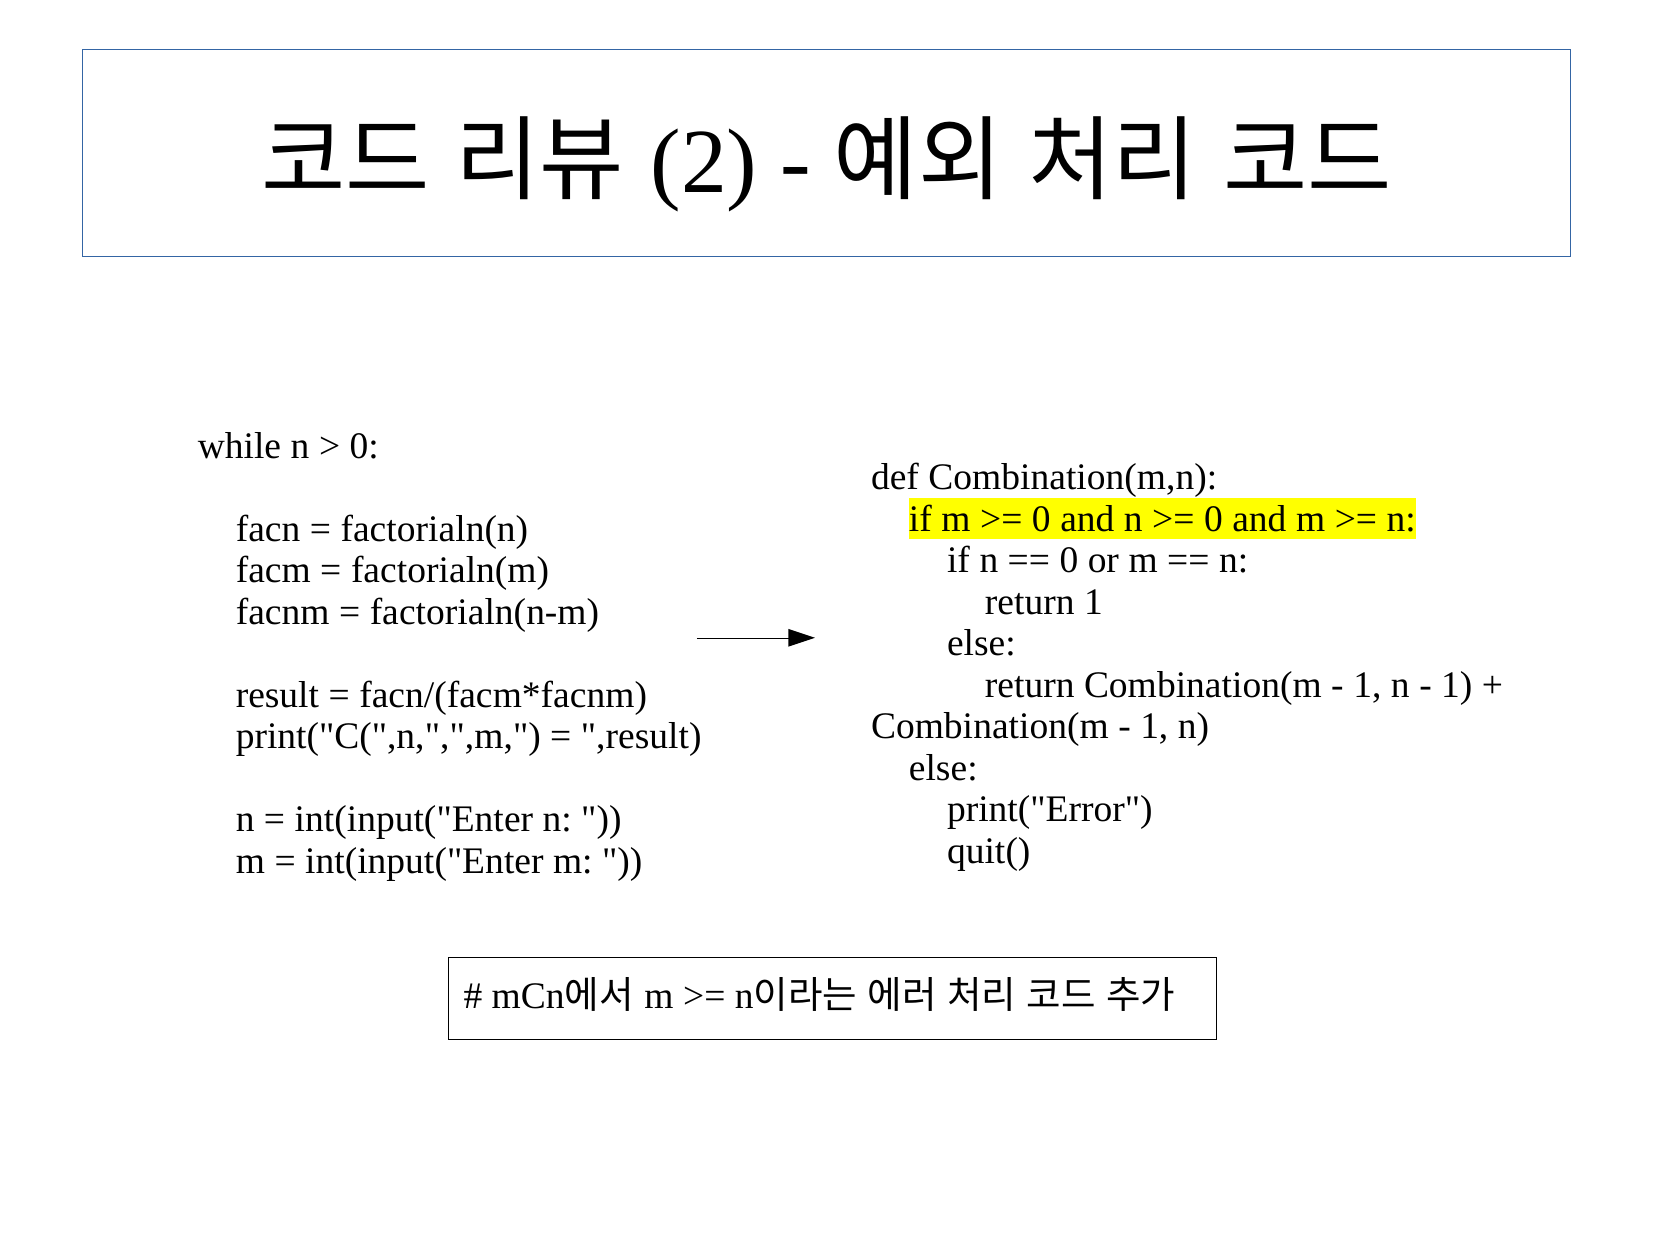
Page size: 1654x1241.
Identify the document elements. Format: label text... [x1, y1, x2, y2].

text_box # mCn에서 m >= n이라는 에러 처리 코드 추가 [448, 957, 1217, 1040]
title 코드 리뷰 (2) - 예외 처리 코드 [82, 49, 1571, 257]
text_box while n > 0: facn = factorialn(n) facm = factorialn(m) facnm = factorialn(n-m) result = facn/(facm*facnm) print("C(",n,",",m,") = ",result) n = int(input("Enter n: ")) m = int(input("Enter m: ")) [183, 417, 939, 987]
text_box def Combination(m,n): if m >= 0 and n >= 0 and m >= n: if n == 0 or m == n: return 1 else: return Combination(m - 1, n - 1) + Combination(m - 1, n) else: print("Error") quit() [856, 448, 1565, 879]
